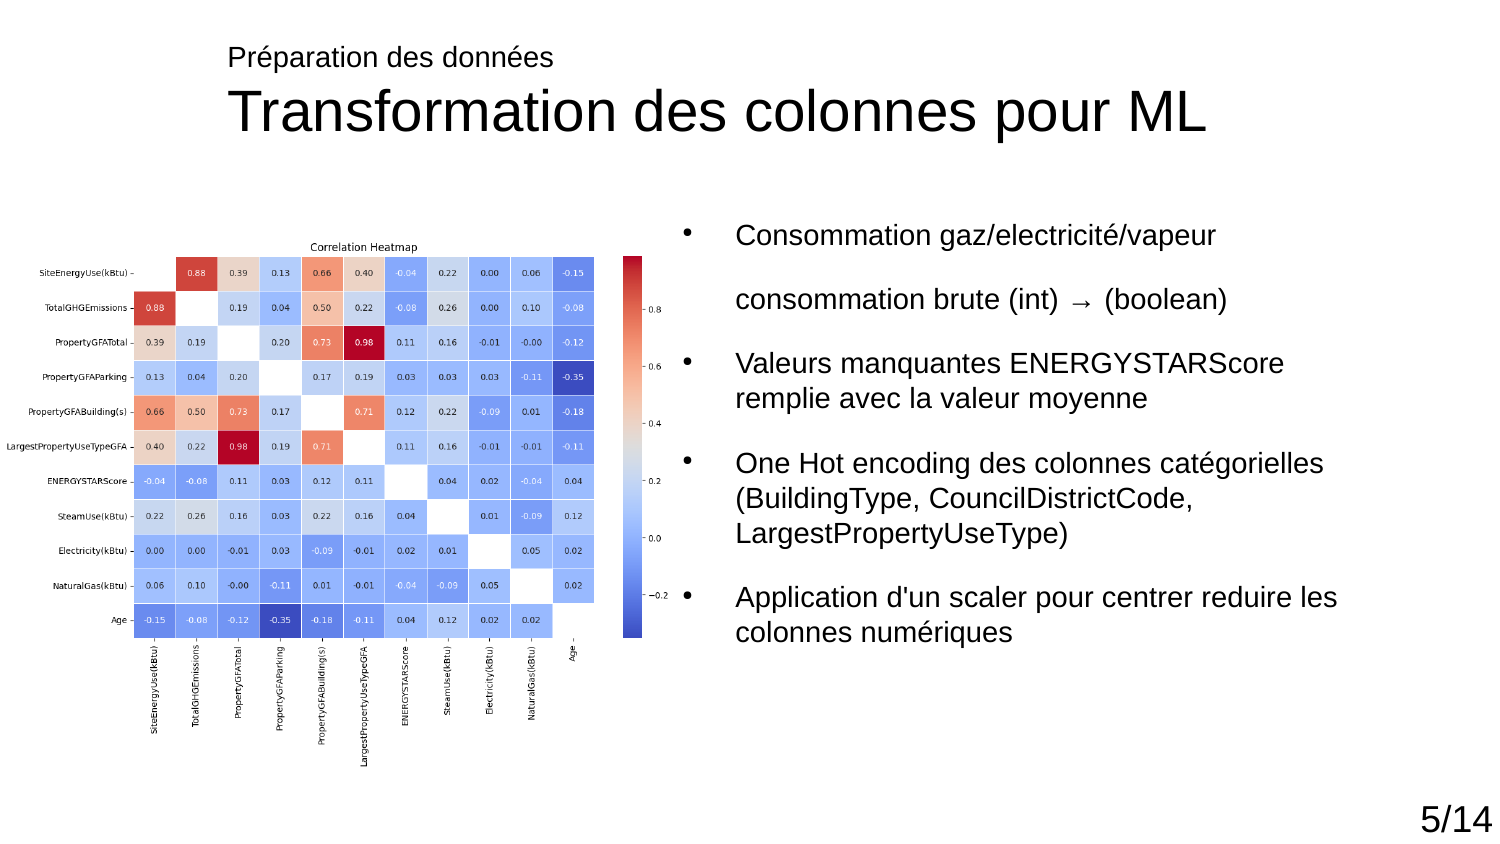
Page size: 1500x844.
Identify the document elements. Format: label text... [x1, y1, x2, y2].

text_box 5/14 [1405, 791, 1500, 844]
picture [0, 236, 674, 771]
list Consommation gaz/electricité/vapeur consommation brute (int) → (boolean) Valeurs manquantes ENERGYSTARScore remplie avec la valeur moyenne One Hot encoding des colonnes catégorielles (BuildingType, CouncilDistrictCode, LargestPropertyUseType) Application d'un scaler pour centrer reduire les colonnes numériques [649, 200, 1380, 735]
title Préparation des données Transformation des colonnes pour ML [212, 23, 1368, 174]
